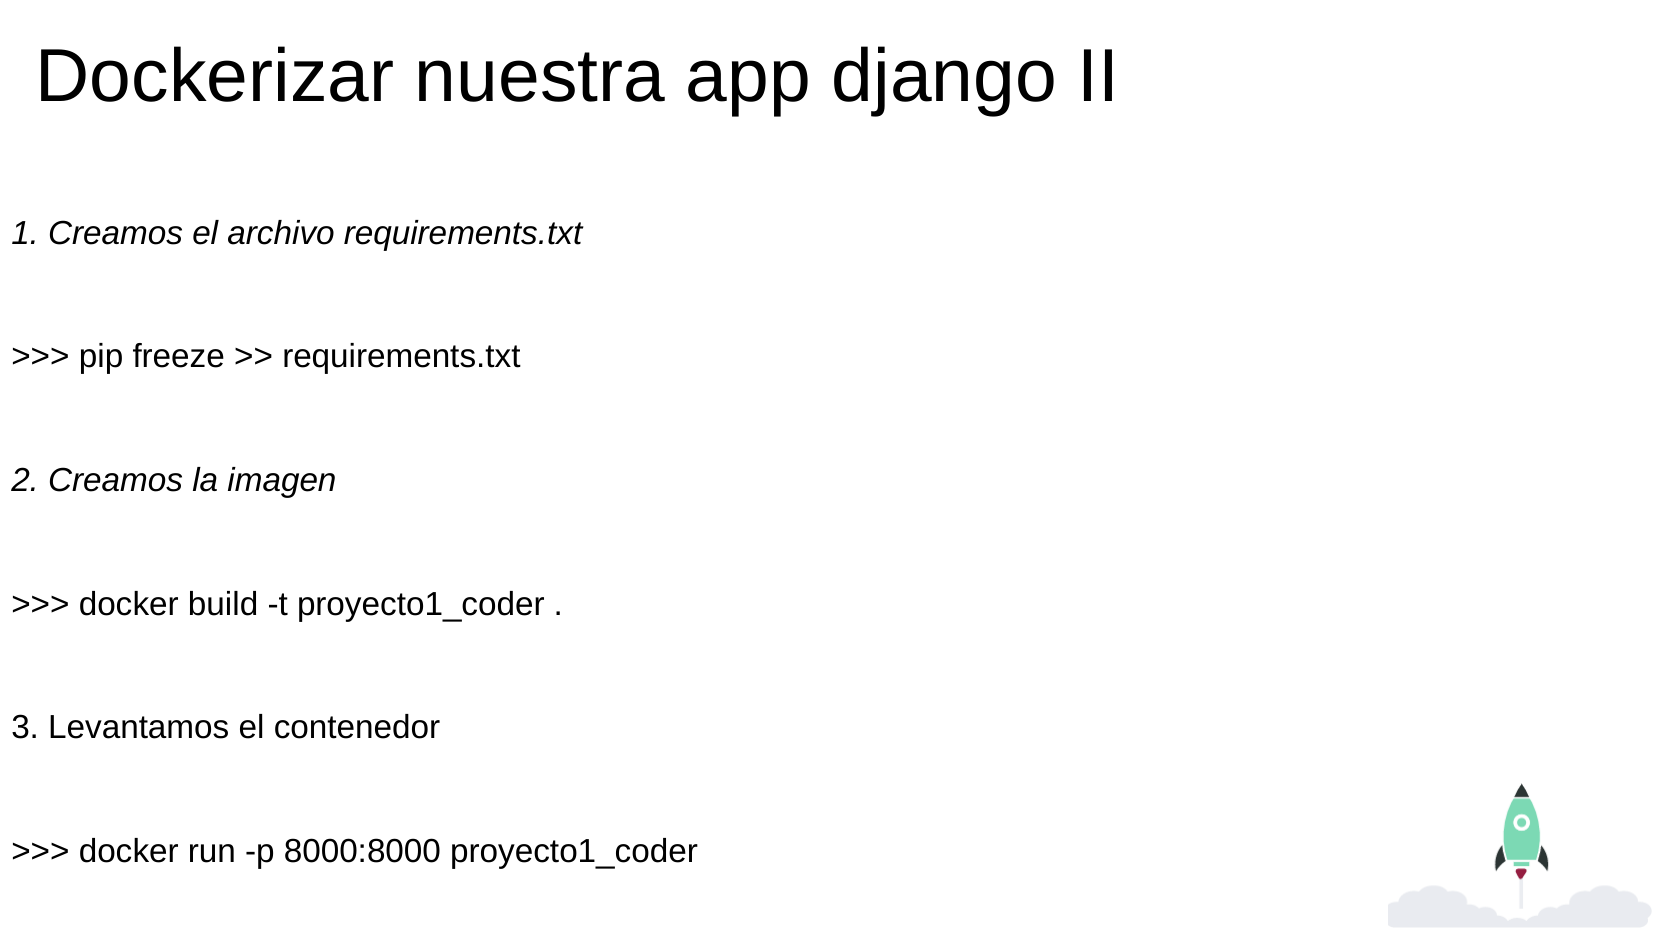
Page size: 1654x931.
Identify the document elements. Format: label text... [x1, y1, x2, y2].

text_box Dockerizar nuestra app django II [0, 0, 1654, 151]
text_box 1. Creamos el archivo requirements.txt >>> pip freeze >> requirements.txt 2. Creamos la imagen >>> docker build -t proyecto1_coder . 3. Levantamos el contenedor >>> docker run -p 8000:8000 proyecto1_coder [0, 206, 1651, 931]
